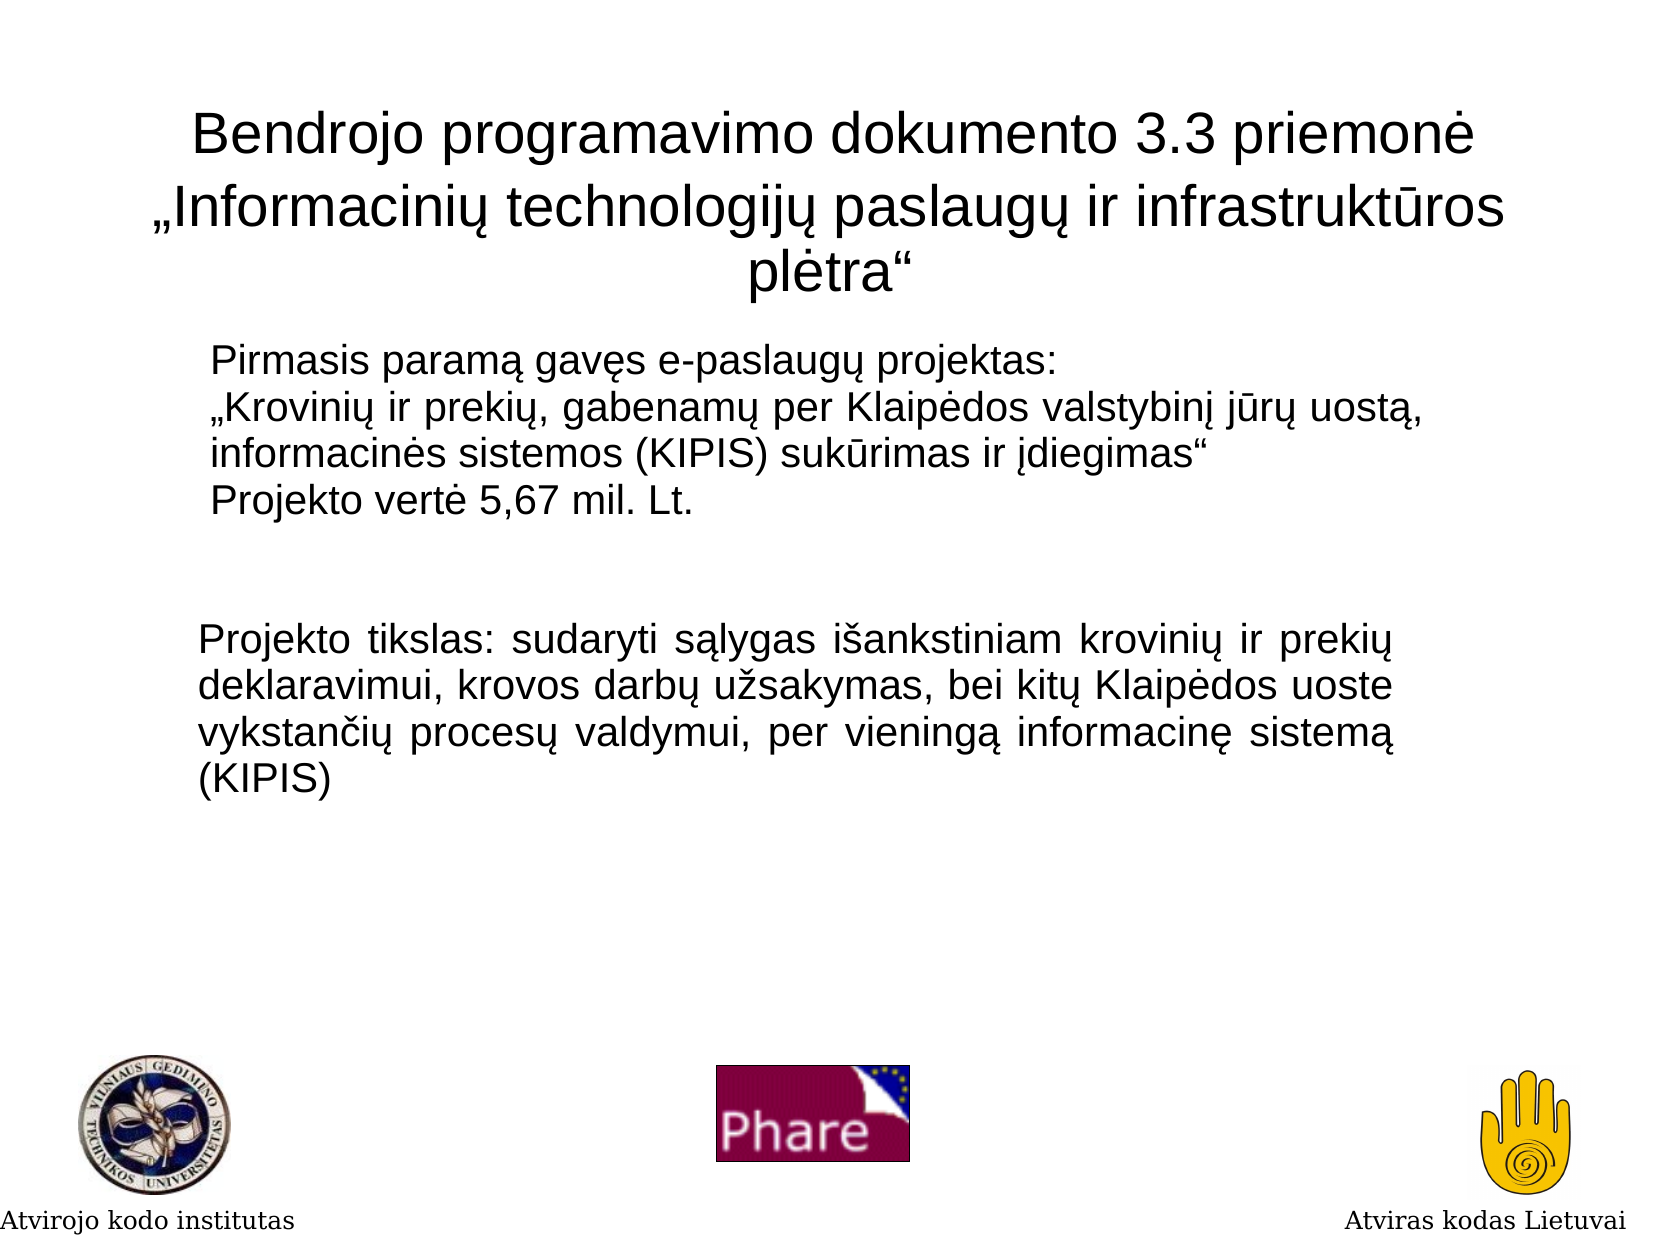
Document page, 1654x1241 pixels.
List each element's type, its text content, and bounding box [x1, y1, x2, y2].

picture [1467, 1065, 1581, 1200]
title Bendrojo programavimo dokumento 3.3 priemonė „Informacinių technologijų paslaugų ir infrastruktūros plėtra“ [65, 61, 1595, 314]
text_box Pirmasis paramą gavęs e-paslaugų projektas: „Krovinių ir prekių, gabenamų per Klaipėdos valstybinį jūrų uostą, informacinės sistemos (KIPIS) sukūrimas ir įdiegimas“ Projekto vertė 5,67 mil. Lt. [210, 336, 1482, 546]
text_box Projekto tikslas: sudaryti sąlygas išankstiniam krovinių ir prekių deklaravimui, krovos darbų užsakymas, bei kitų Klaipėdos uoste vykstančių procesų valdymui, per vieningą informacinę sistemą (KIPIS) [197, 615, 1431, 831]
picture [78, 1055, 231, 1195]
text_box Atvirojo kodo institutas [0, 1206, 367, 1241]
picture [716, 1065, 910, 1162]
text_box Atviras kodas Lietuvai [1344, 1206, 1654, 1241]
